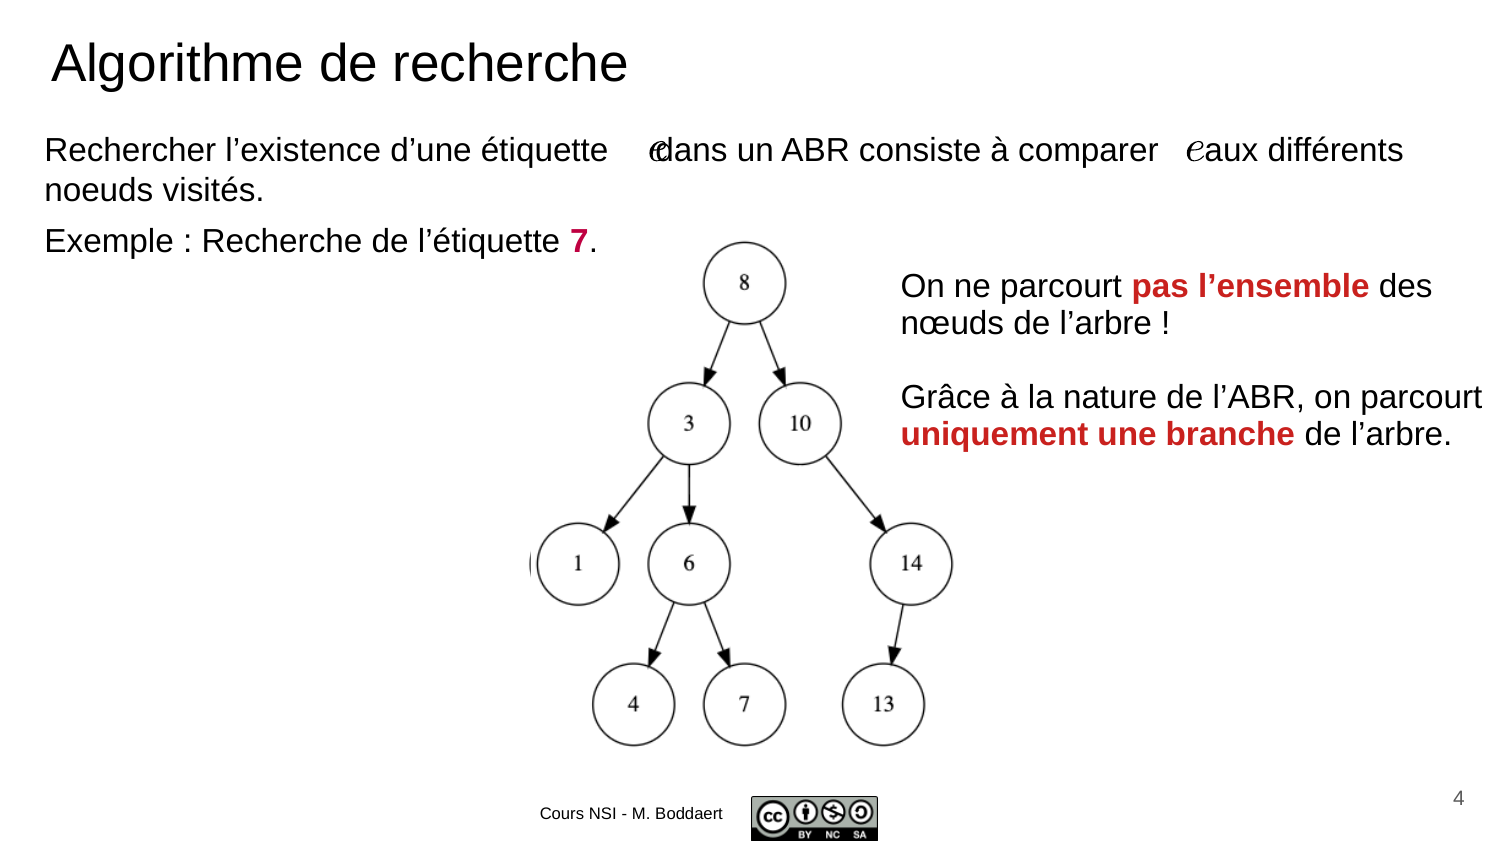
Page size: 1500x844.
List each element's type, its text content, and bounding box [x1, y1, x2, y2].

slide_number <numéro> [1389, 764, 1480, 830]
text_box On ne parcourt pas l’ensemble des nœuds de l’arbre ! Grâce à la nature de l’ABR, on parcourt uniquement une branche de l’arbre. [885, 259, 1500, 508]
text_box Rechercher l’existence d’une étiquette dans un ABR consiste à comparer aux différents noeuds visités. Exemple : Recherche de l’étiquette 7. [29, 120, 1477, 266]
title Algorithme de recherche [51, 13, 1449, 108]
picture [524, 266, 961, 754]
picture [751, 796, 878, 841]
